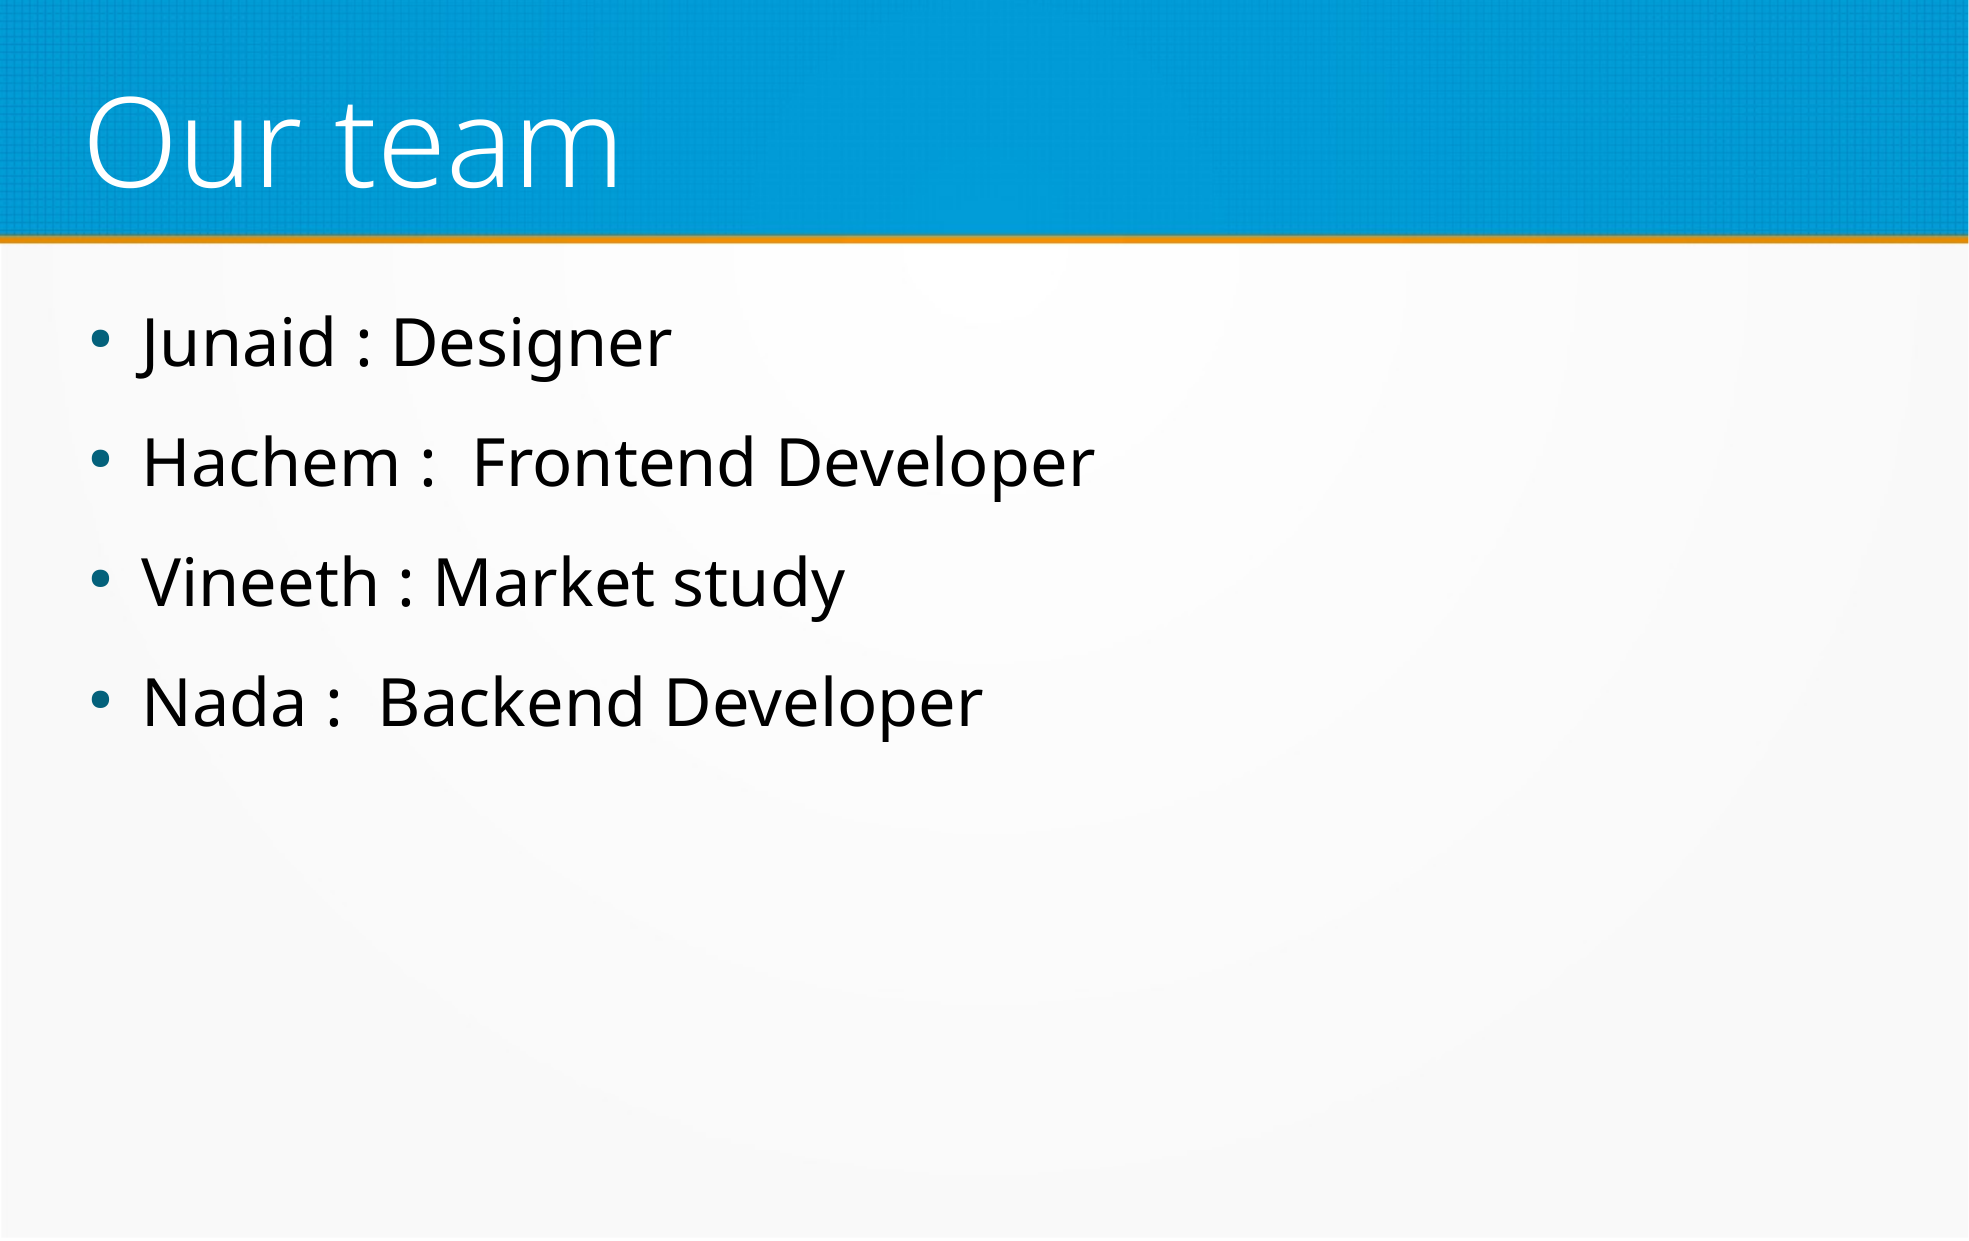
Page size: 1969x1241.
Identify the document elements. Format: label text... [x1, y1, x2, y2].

list Junaid : Designer Hachem : Frontend Developer Vineeth : Market study Nada : Backend Developer [70, 295, 1833, 1061]
title Our team [82, 17, 1855, 225]
picture [0, 233, 1969, 1241]
